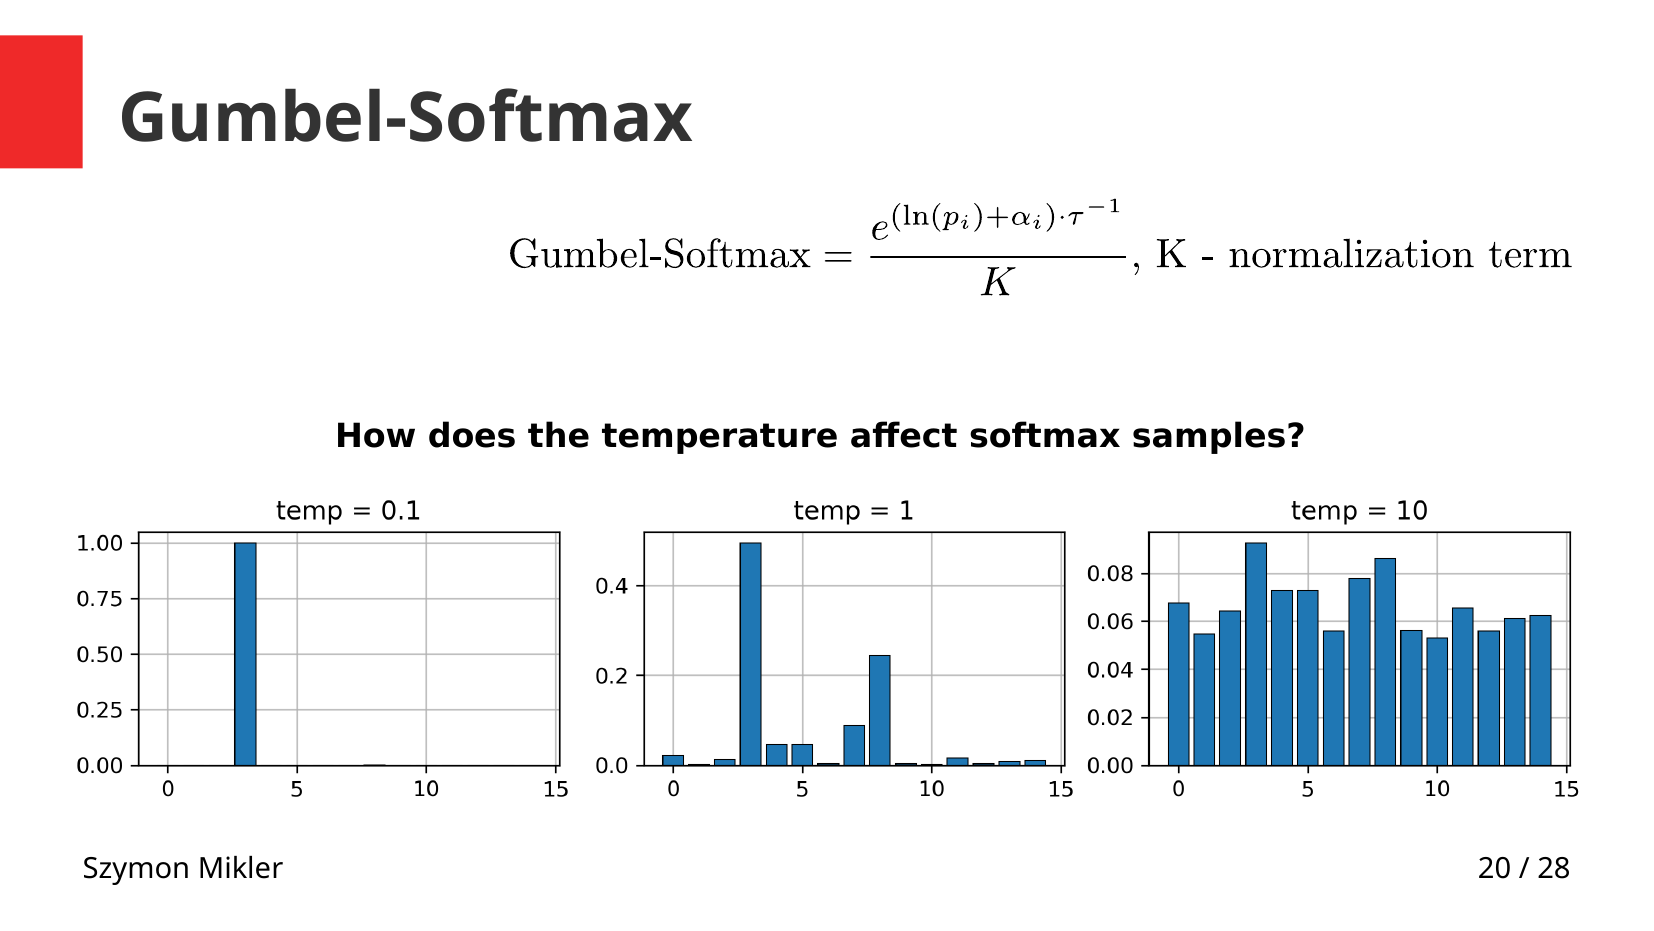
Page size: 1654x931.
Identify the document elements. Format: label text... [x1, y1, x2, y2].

title Gumbel-Softmax [118, 37, 1571, 193]
picture [60, 484, 1595, 816]
text_box [507, 198, 1573, 296]
text_box How does the temperature affect softmax samples? [106, 409, 1548, 463]
